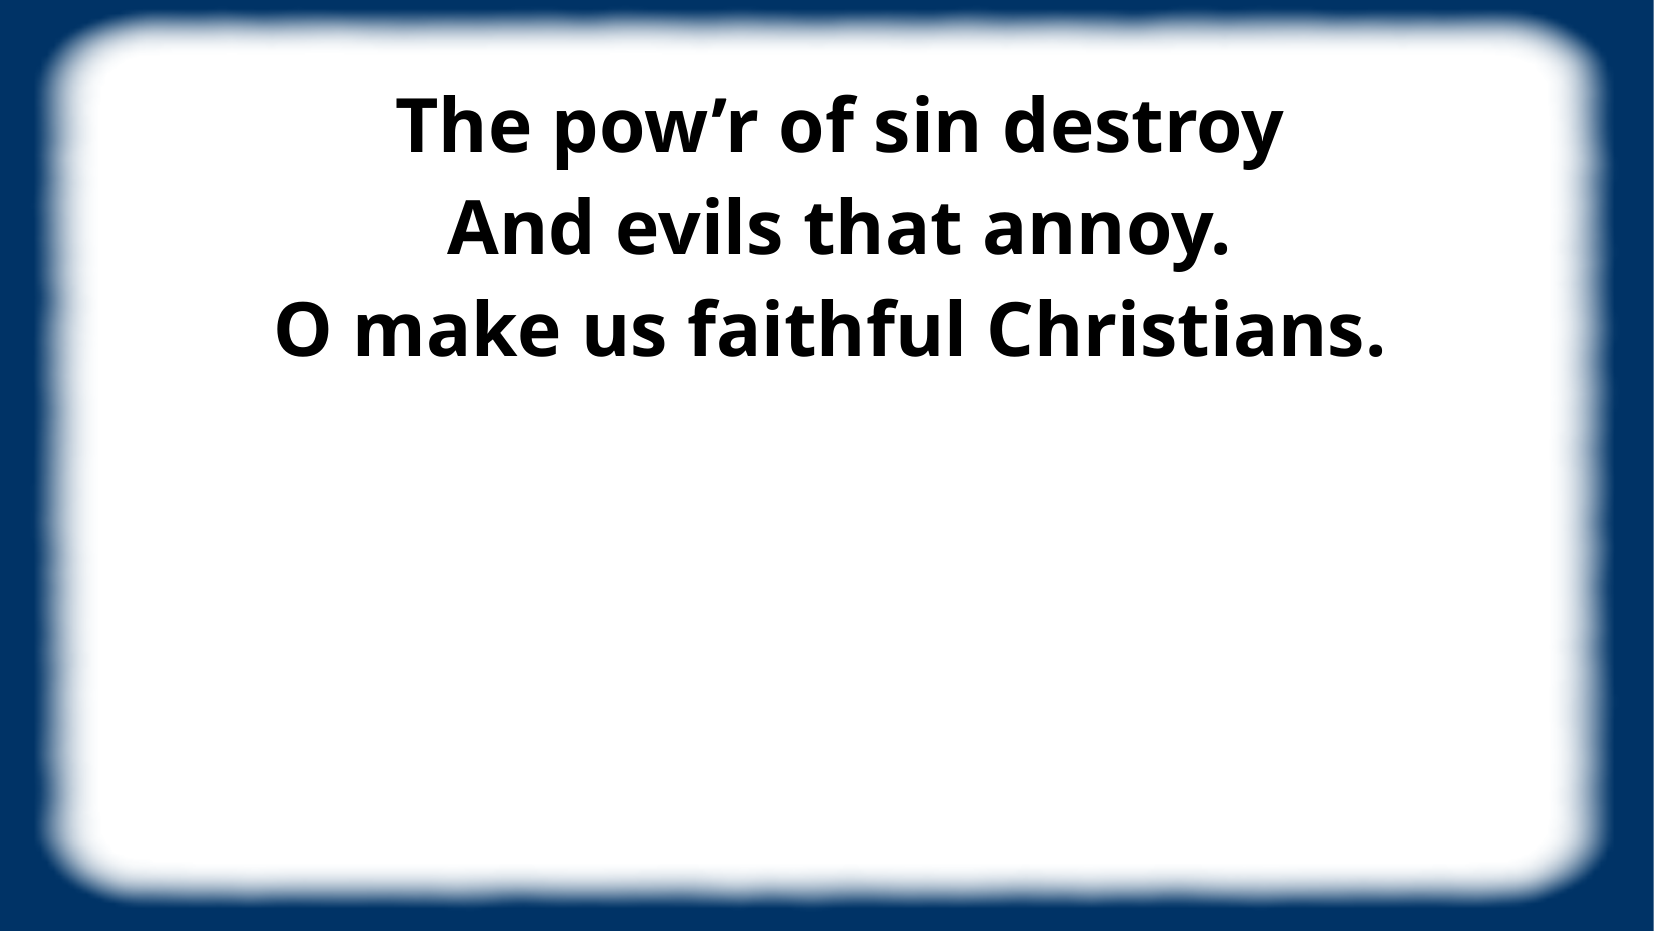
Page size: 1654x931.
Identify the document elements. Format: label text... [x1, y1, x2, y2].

picture [0, 0, 1654, 931]
text_box The pow’r of sin destroy And evils that annoy. O make us faithful Christians. [105, 64, 1576, 399]
